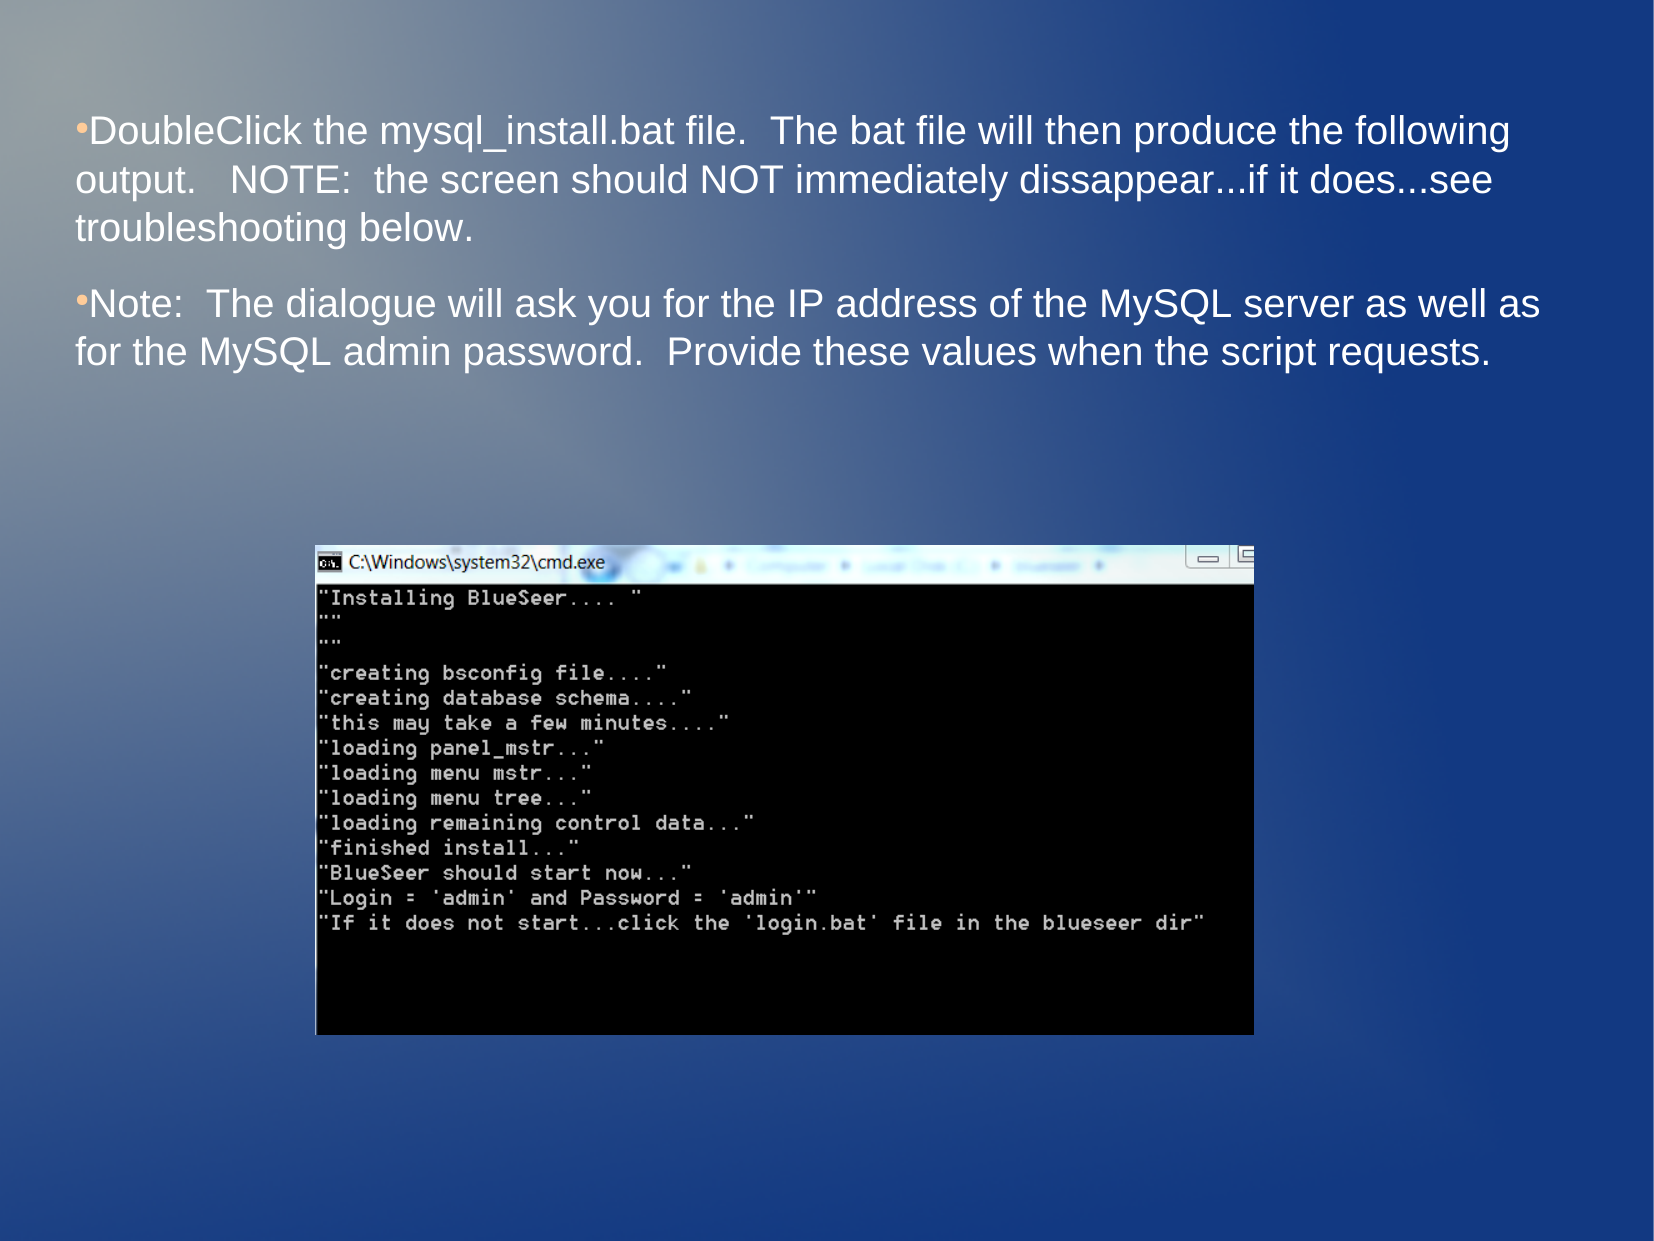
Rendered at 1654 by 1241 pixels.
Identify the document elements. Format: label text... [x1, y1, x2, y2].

list DoubleClick the mysql_install.bat file. The bat file will then produce the following output. NOTE: the screen should NOT immediately dissappear...if it does...see troubleshooting below. Note: The dialogue will ask you for the IP address of the MySQL server as well as for the MySQL admin password. Provide these values when the script requests. [75, 105, 1564, 416]
picture [0, 0, 1654, 1241]
